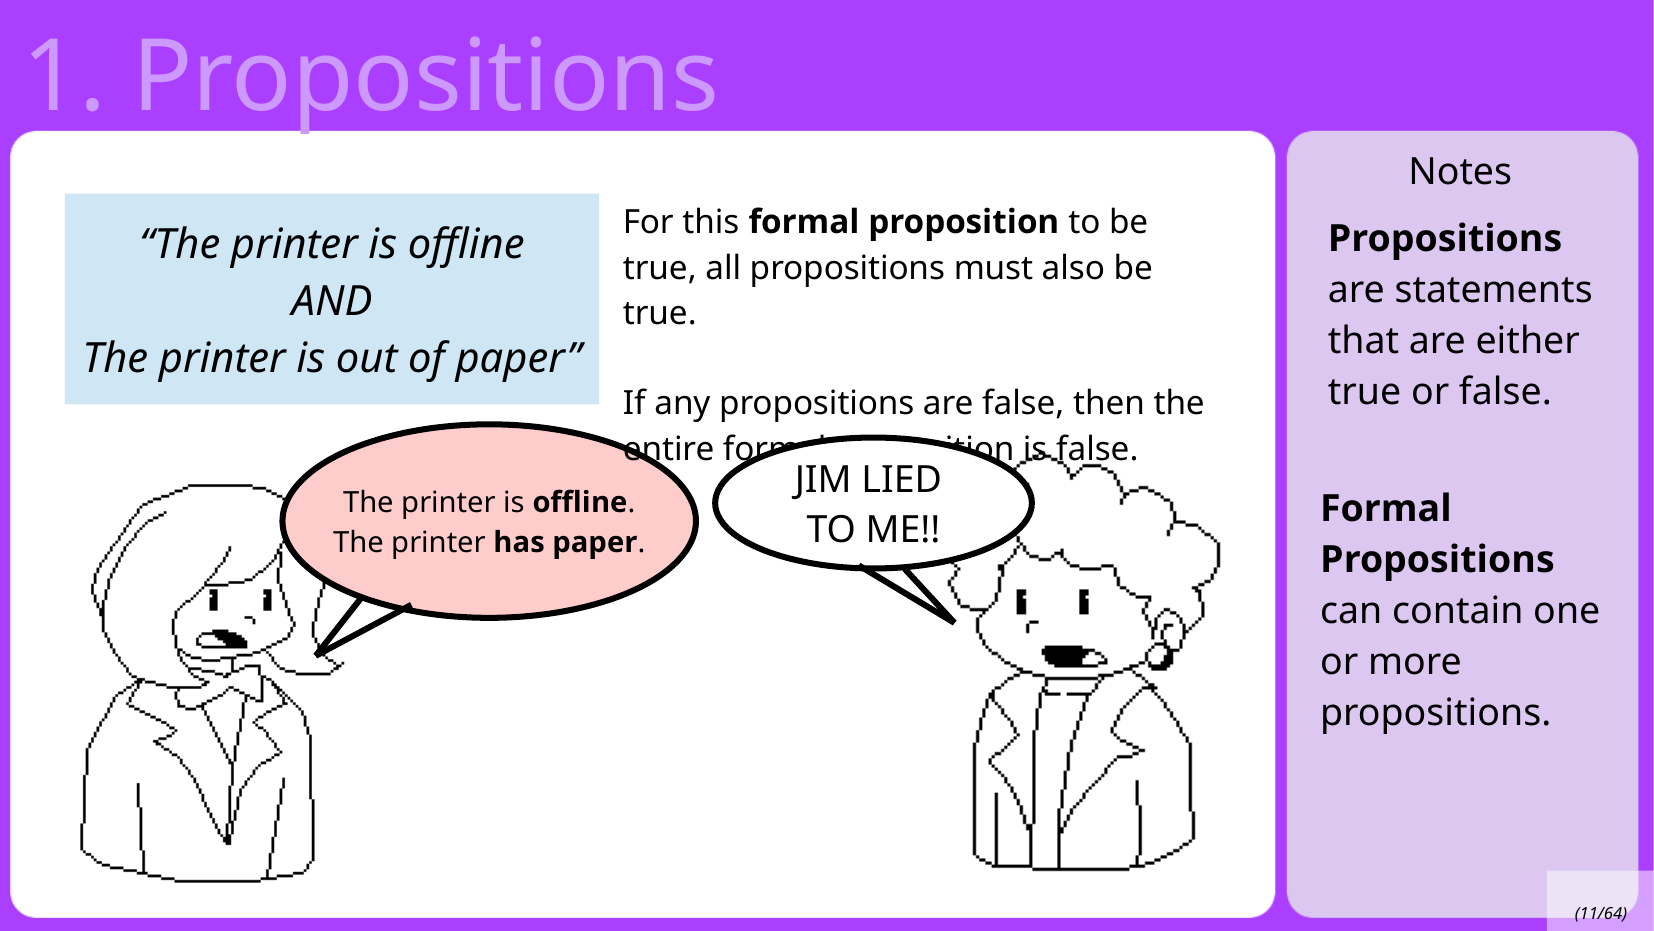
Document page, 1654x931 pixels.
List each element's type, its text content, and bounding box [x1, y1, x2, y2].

text_box Formal Propositions can contain one or more propositions. [1298, 496, 1623, 722]
text_box JIM LIED TO ME!! [715, 437, 1032, 569]
text_box For this formal proposition to be true, all propositions must also be true. If any propositions are false, then the entire formal proposition is false. [608, 191, 1244, 401]
picture [0, 0, 1654, 931]
title 1. Propositions [22, 13, 1511, 130]
text_box Notes [1290, 141, 1631, 199]
text_box “The printer is offline AND The printer is out of paper” [64, 193, 600, 405]
text_box Propositions are statements that are either true or false. [1298, 222, 1623, 406]
text_box (<number>/64) [1546, 877, 1654, 931]
table_cell False [1546, 870, 1654, 877]
text_box The printer is offline. The printer has paper. [282, 424, 696, 618]
